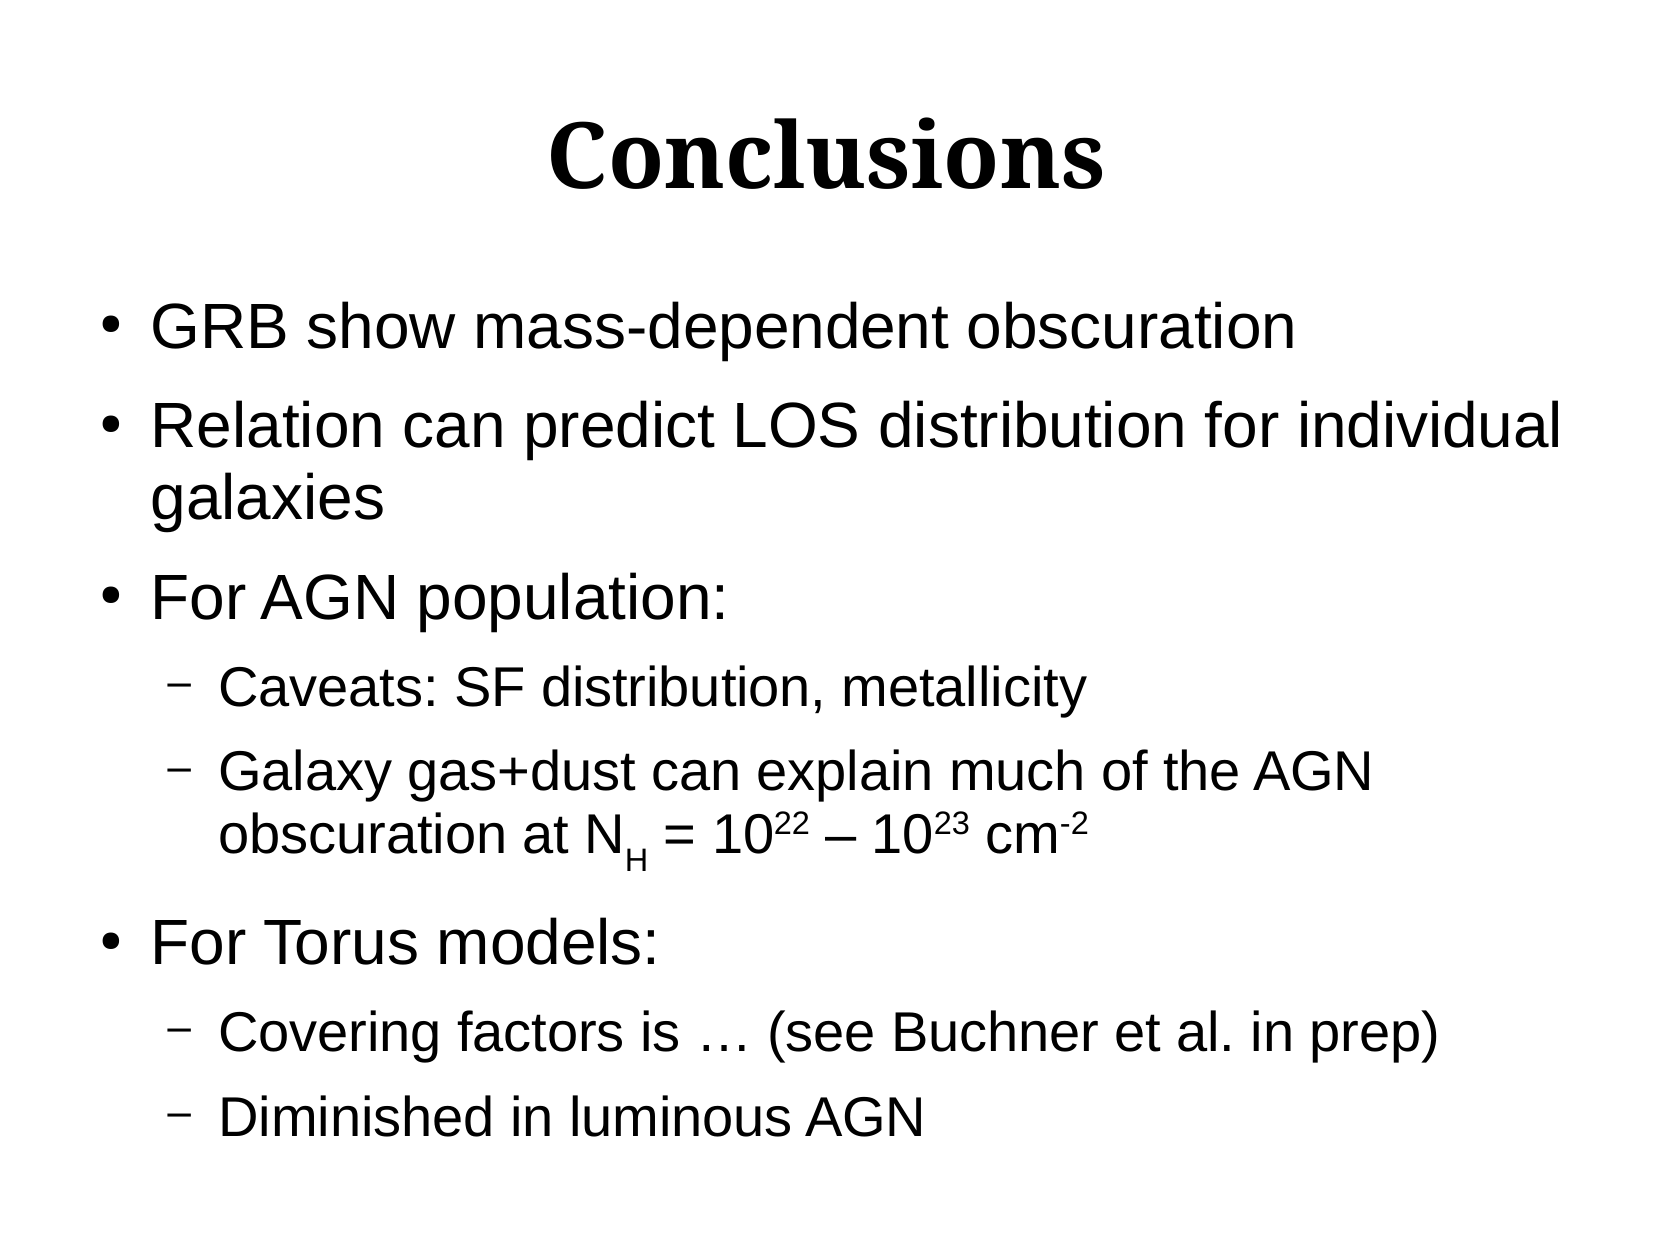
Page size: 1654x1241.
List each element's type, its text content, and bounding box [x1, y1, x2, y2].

title Conclusions [82, 49, 1571, 257]
list GRB show mass-dependent obscuration Relation can predict LOS distribution for individual galaxies For AGN population: Caveats: SF distribution, metallicity Galaxy gas+dust can explain much of the AGN obscuration at NH = 1022 – 1023 cm-2 For Torus models: Covering factors is … (see Buchner et al. in prep) Diminished in luminous AGN [82, 290, 1621, 1156]
